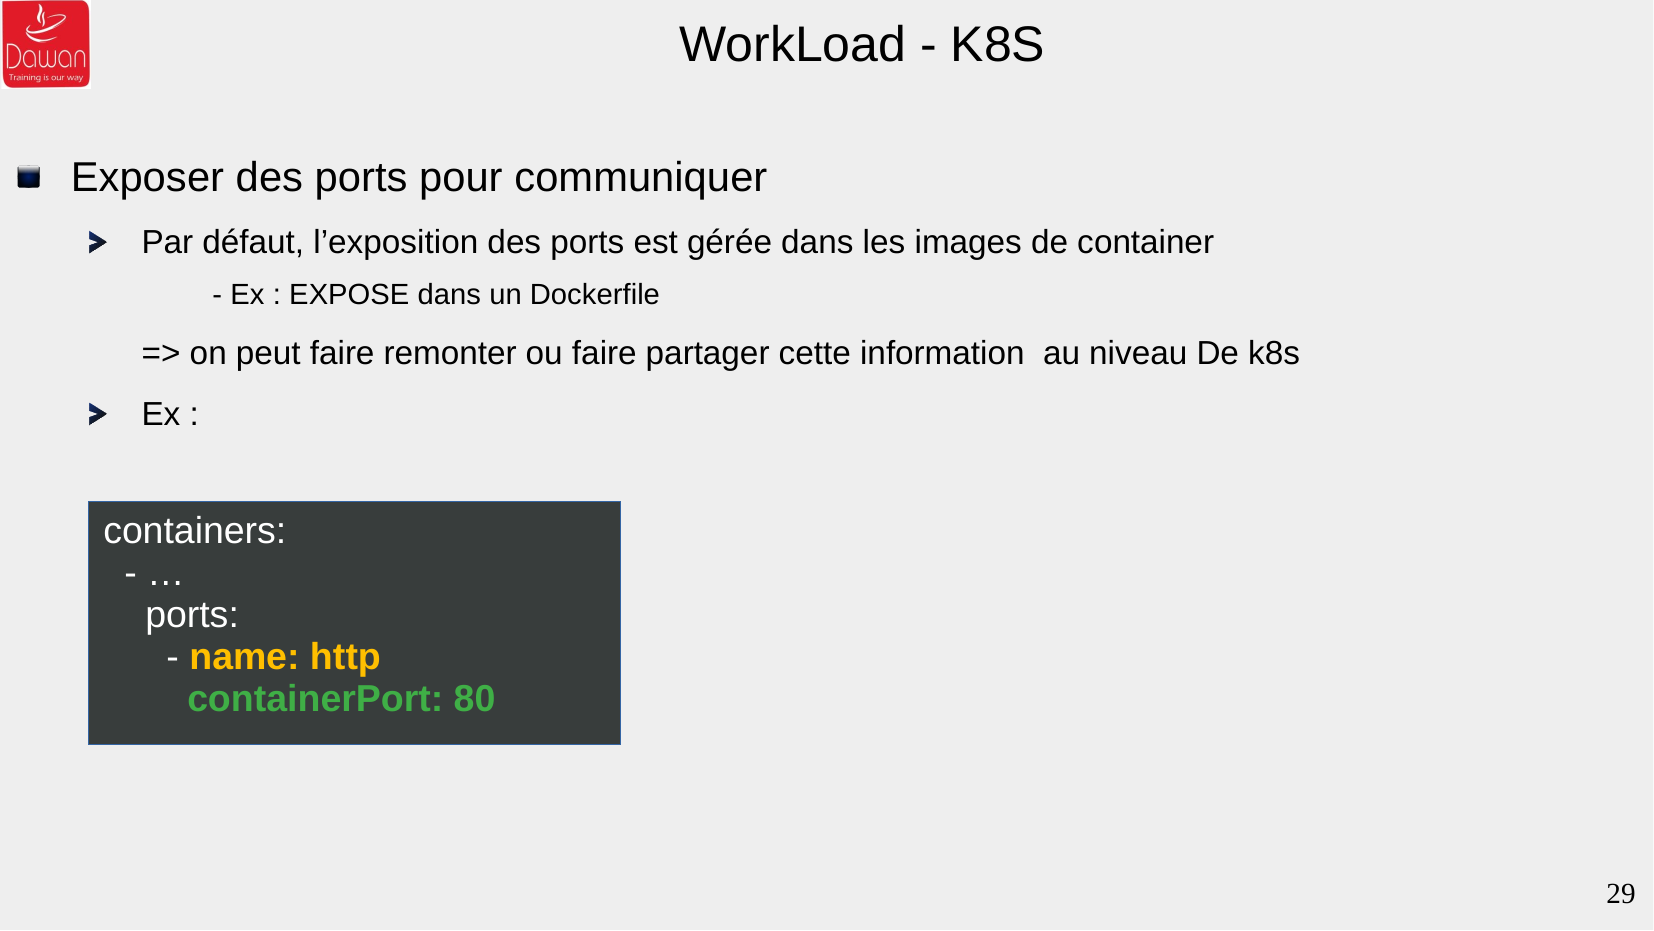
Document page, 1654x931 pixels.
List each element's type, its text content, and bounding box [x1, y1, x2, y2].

picture [1, 0, 91, 88]
list Exposer des ports pour communiquer Par défaut, l’exposition des ports est gérée dans les images de container - Ex : EXPOSE dans un Dockerfile => on peut faire remonter ou faire partager cette information au niveau De k8s Ex : [0, 88, 1654, 886]
title WorkLoad - K8S [366, 0, 1287, 88]
text_box containers: - … ports: - name: http containerPort: 80 [88, 501, 621, 745]
